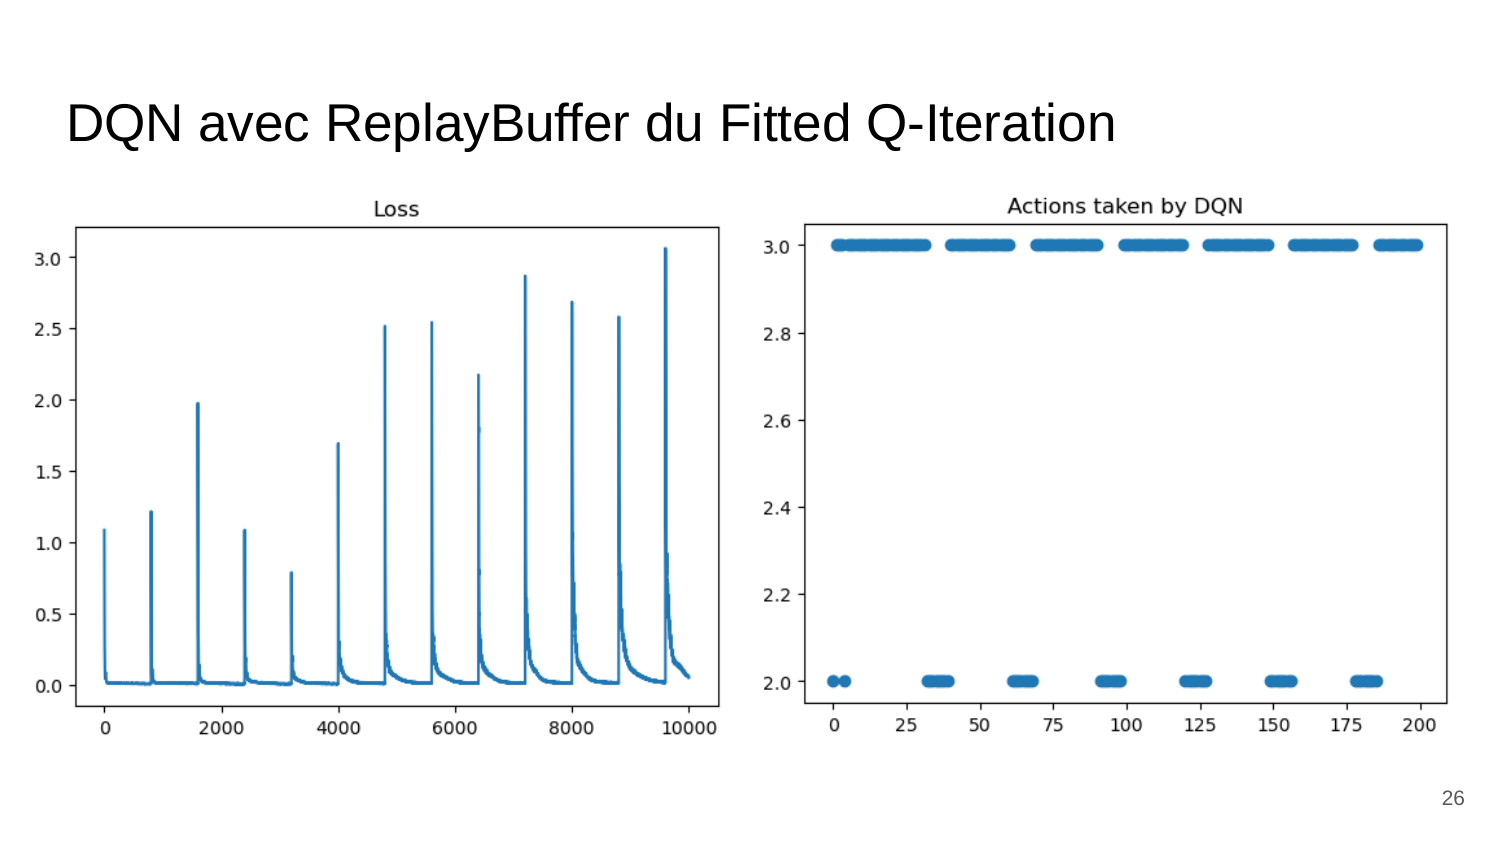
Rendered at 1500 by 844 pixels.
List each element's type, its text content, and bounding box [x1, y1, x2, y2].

title DQN avec ReplayBuffer du Fitted Q-Iteration [51, 72, 1449, 167]
picture [750, 185, 1458, 747]
picture [21, 188, 730, 750]
slide_number <number> [1389, 764, 1480, 830]
